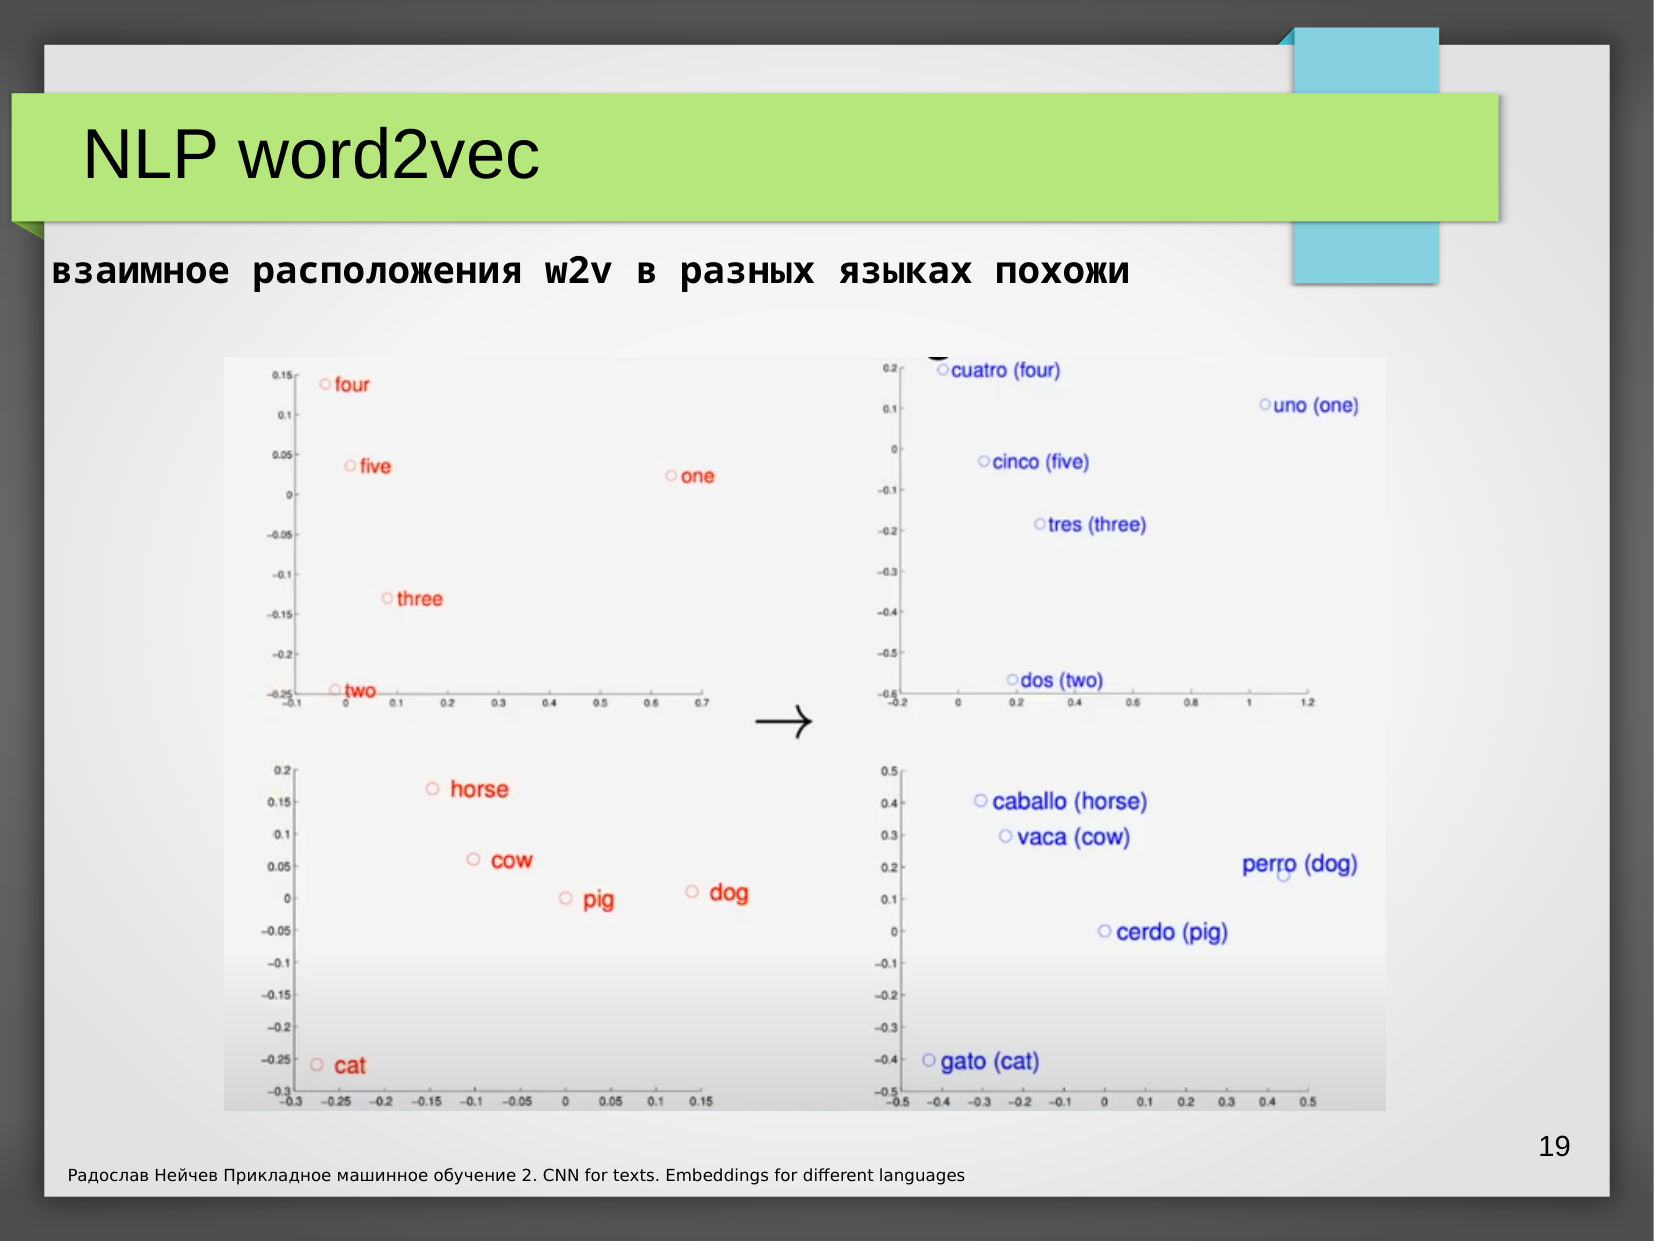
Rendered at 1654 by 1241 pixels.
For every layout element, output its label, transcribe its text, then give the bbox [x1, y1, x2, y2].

text_box взаимное расположения w2v в разных языках похожи [35, 236, 1595, 390]
text_box Радослав Нейчев Прикладное машинное обучение 2. CNN for texts. Embeddings for different languages [52, 1158, 1205, 1193]
title NLP word2vec [82, 113, 1406, 194]
picture [0, 0, 1654, 1241]
